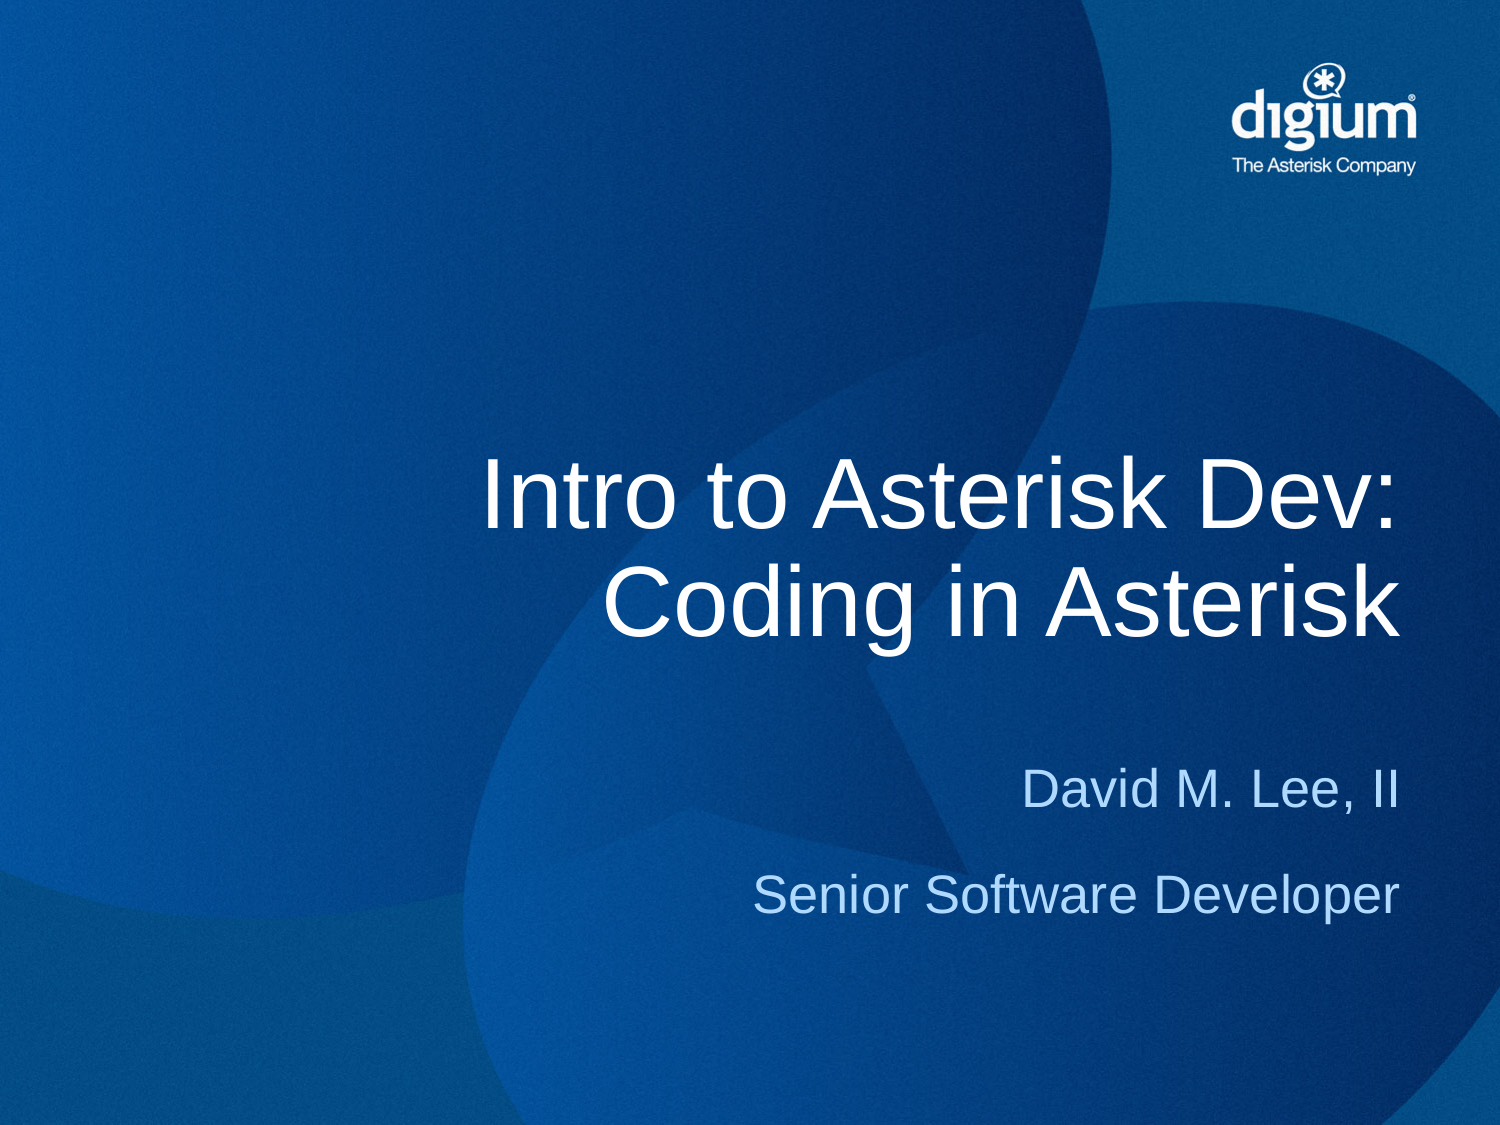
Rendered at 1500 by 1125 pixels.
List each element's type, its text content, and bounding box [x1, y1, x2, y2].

title Intro to Asterisk Dev: Coding in Asterisk [201, 442, 1402, 665]
picture [0, 0, 1500, 1125]
text_box David M. Lee, II Senior Software Developer [204, 758, 1402, 926]
